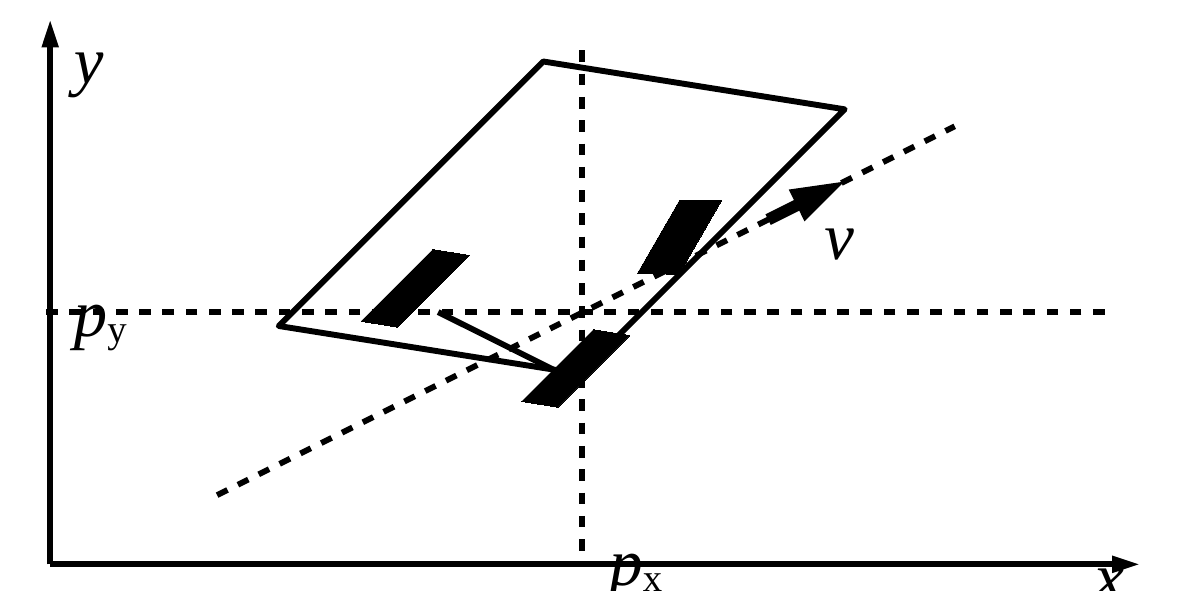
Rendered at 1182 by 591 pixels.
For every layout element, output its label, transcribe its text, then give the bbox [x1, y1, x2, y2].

text_box v [809, 192, 962, 415]
text_box py [59, 269, 211, 591]
text_box x [1079, 532, 1182, 591]
text_box px [594, 518, 747, 591]
text_box y [59, 16, 211, 239]
text_box [278, 61, 845, 408]
